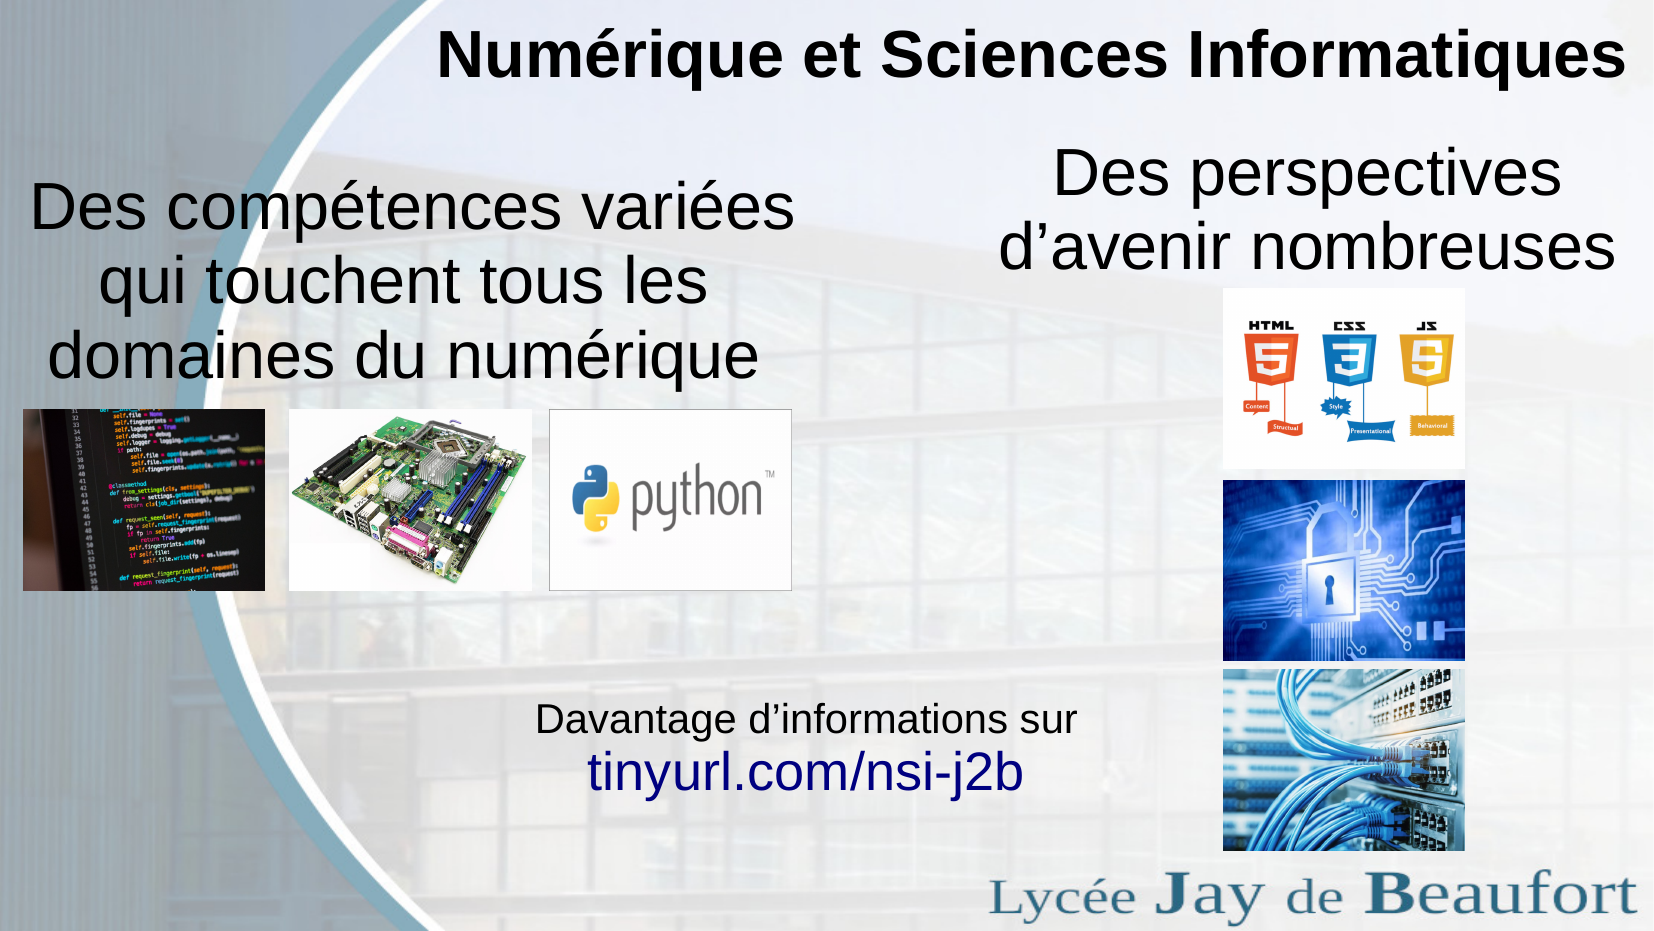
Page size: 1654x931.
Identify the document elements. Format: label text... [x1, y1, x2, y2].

picture [0, 0, 1654, 931]
title Numérique et Sciences Informatiques [376, 0, 1654, 132]
text_box Davantage d’informations sur tinyurl.com/nsi-j2b [484, 664, 1129, 834]
subtitle Des compétences variées qui touchent tous les domaines du numérique [23, 129, 804, 432]
text_box Des perspectives d’avenir nombreuses [975, 99, 1641, 319]
